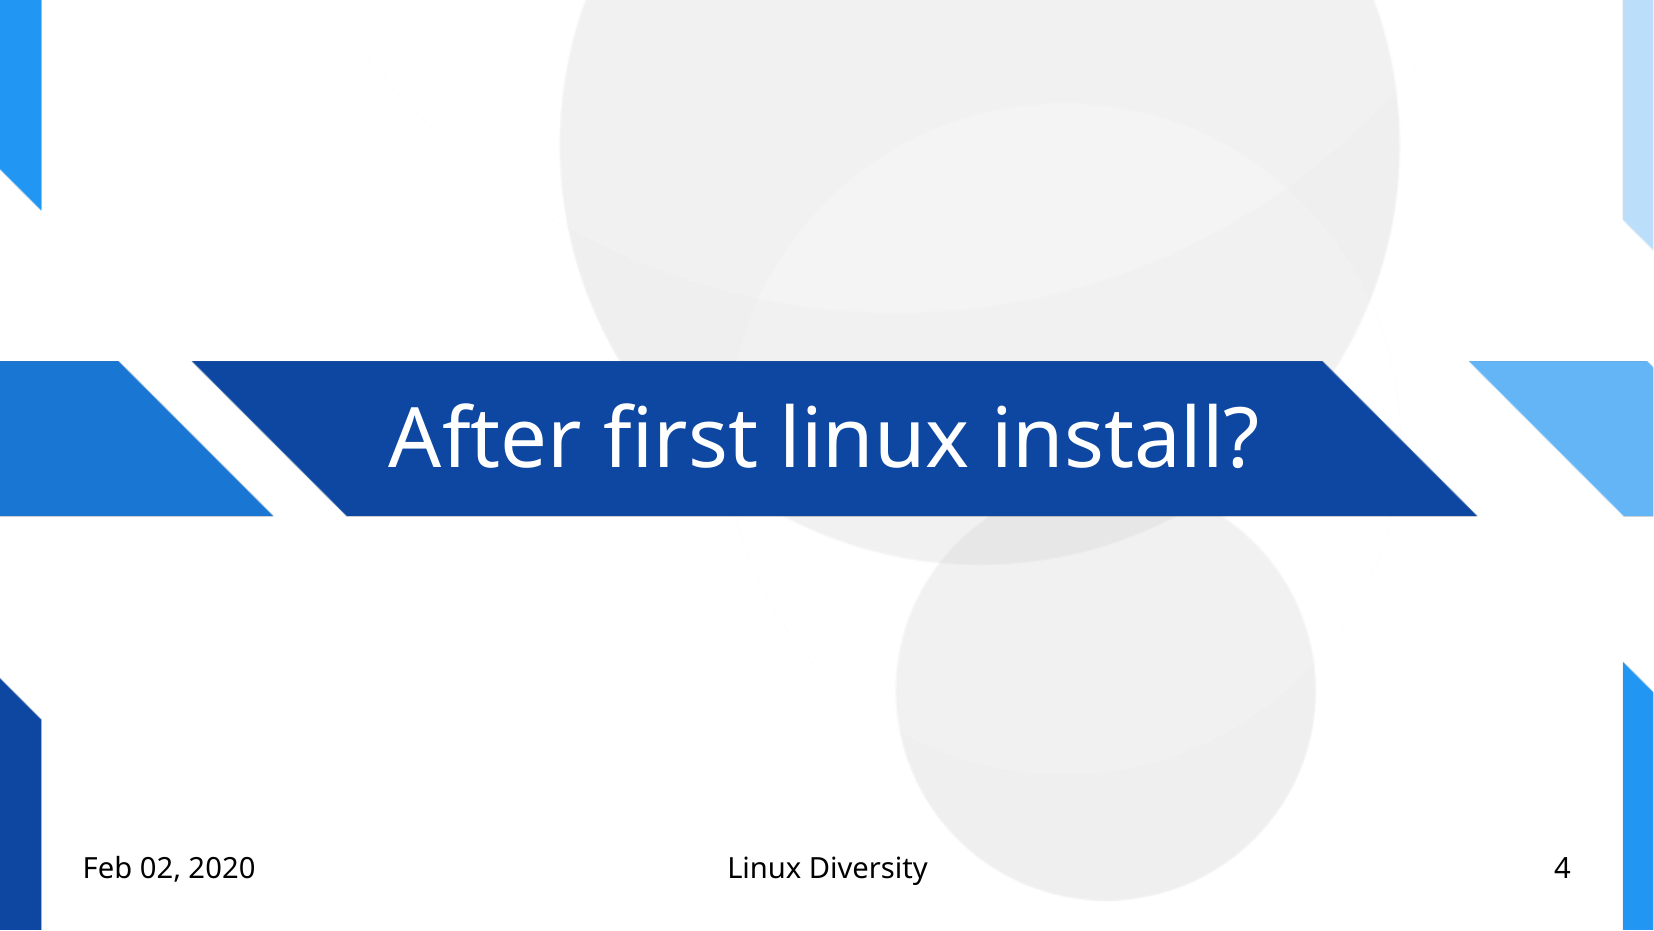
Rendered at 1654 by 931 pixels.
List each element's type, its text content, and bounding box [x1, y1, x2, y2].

title After first linux install? [82, 360, 1568, 511]
picture [0, 0, 1654, 930]
